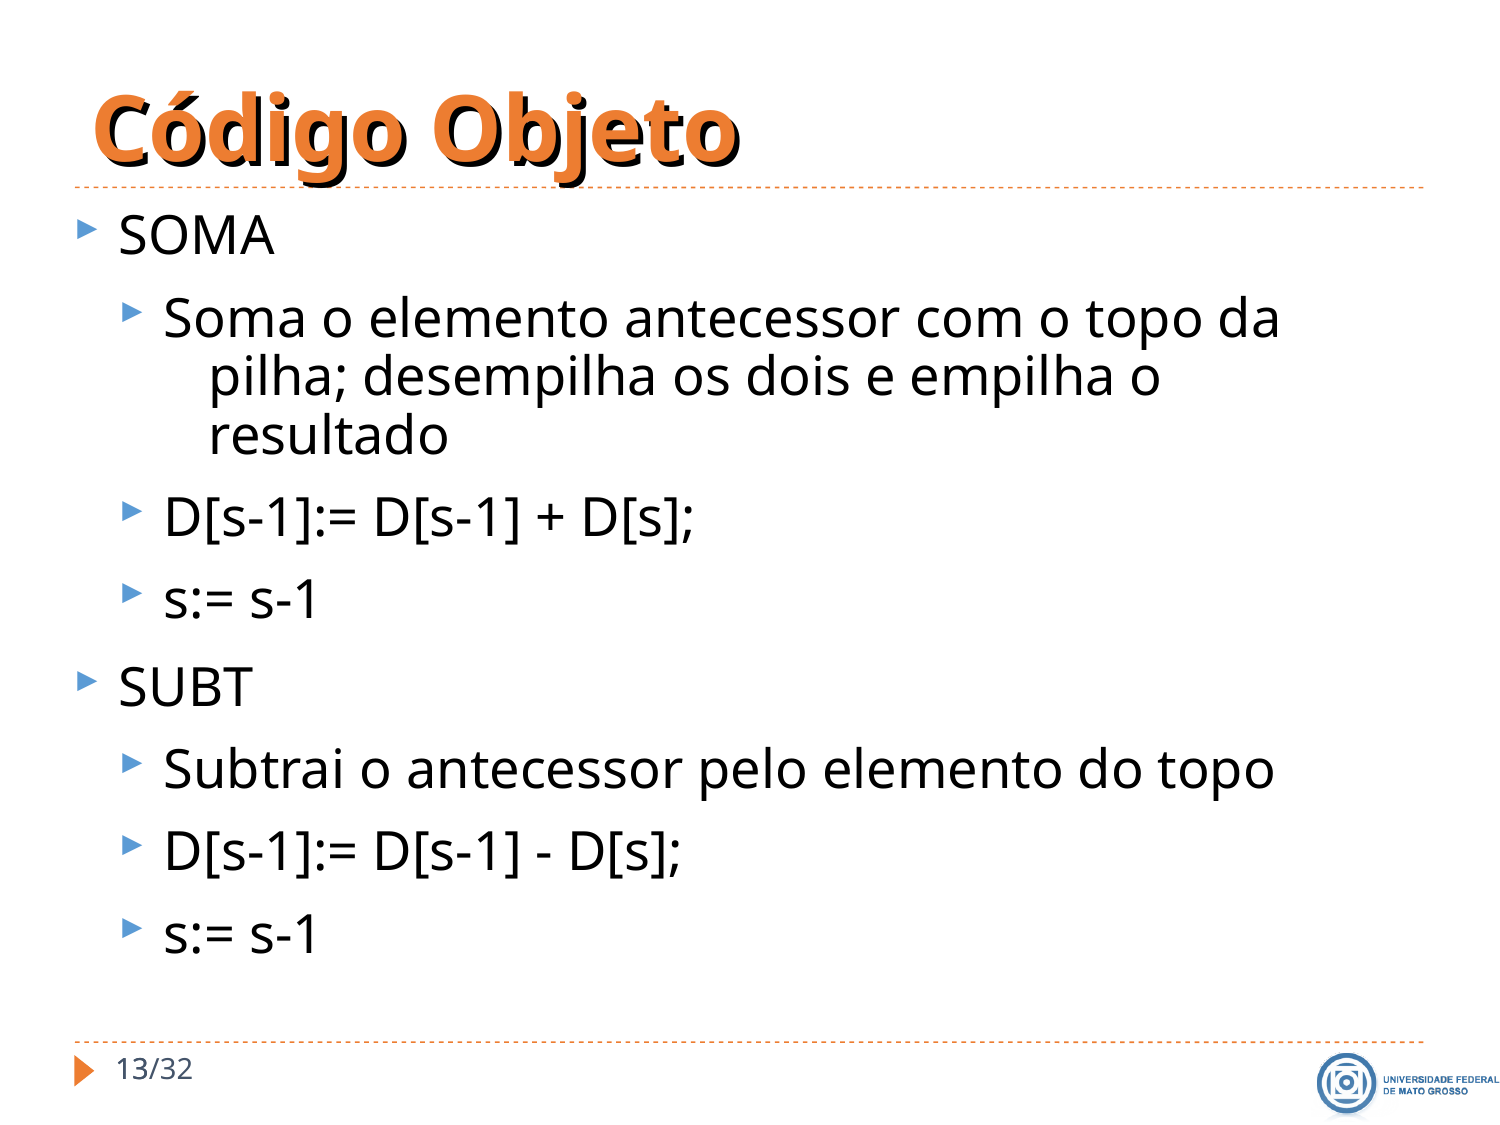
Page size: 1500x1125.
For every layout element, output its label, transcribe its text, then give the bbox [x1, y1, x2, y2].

list SOMA Soma o elemento antecessor com o topo da pilha; desempilha os dois e empilha o resultado D[s-1]:= D[s-1] + D[s]; s:= s-1 SUBT Subtrai o antecessor pelo elemento do topo D[s-1]:= D[s-1] - D[s]; s:= s-1 [59, 200, 1410, 1011]
text_box <número> [100, 1042, 426, 1103]
title Código Objeto [75, 24, 1426, 188]
picture [1311, 1048, 1500, 1122]
